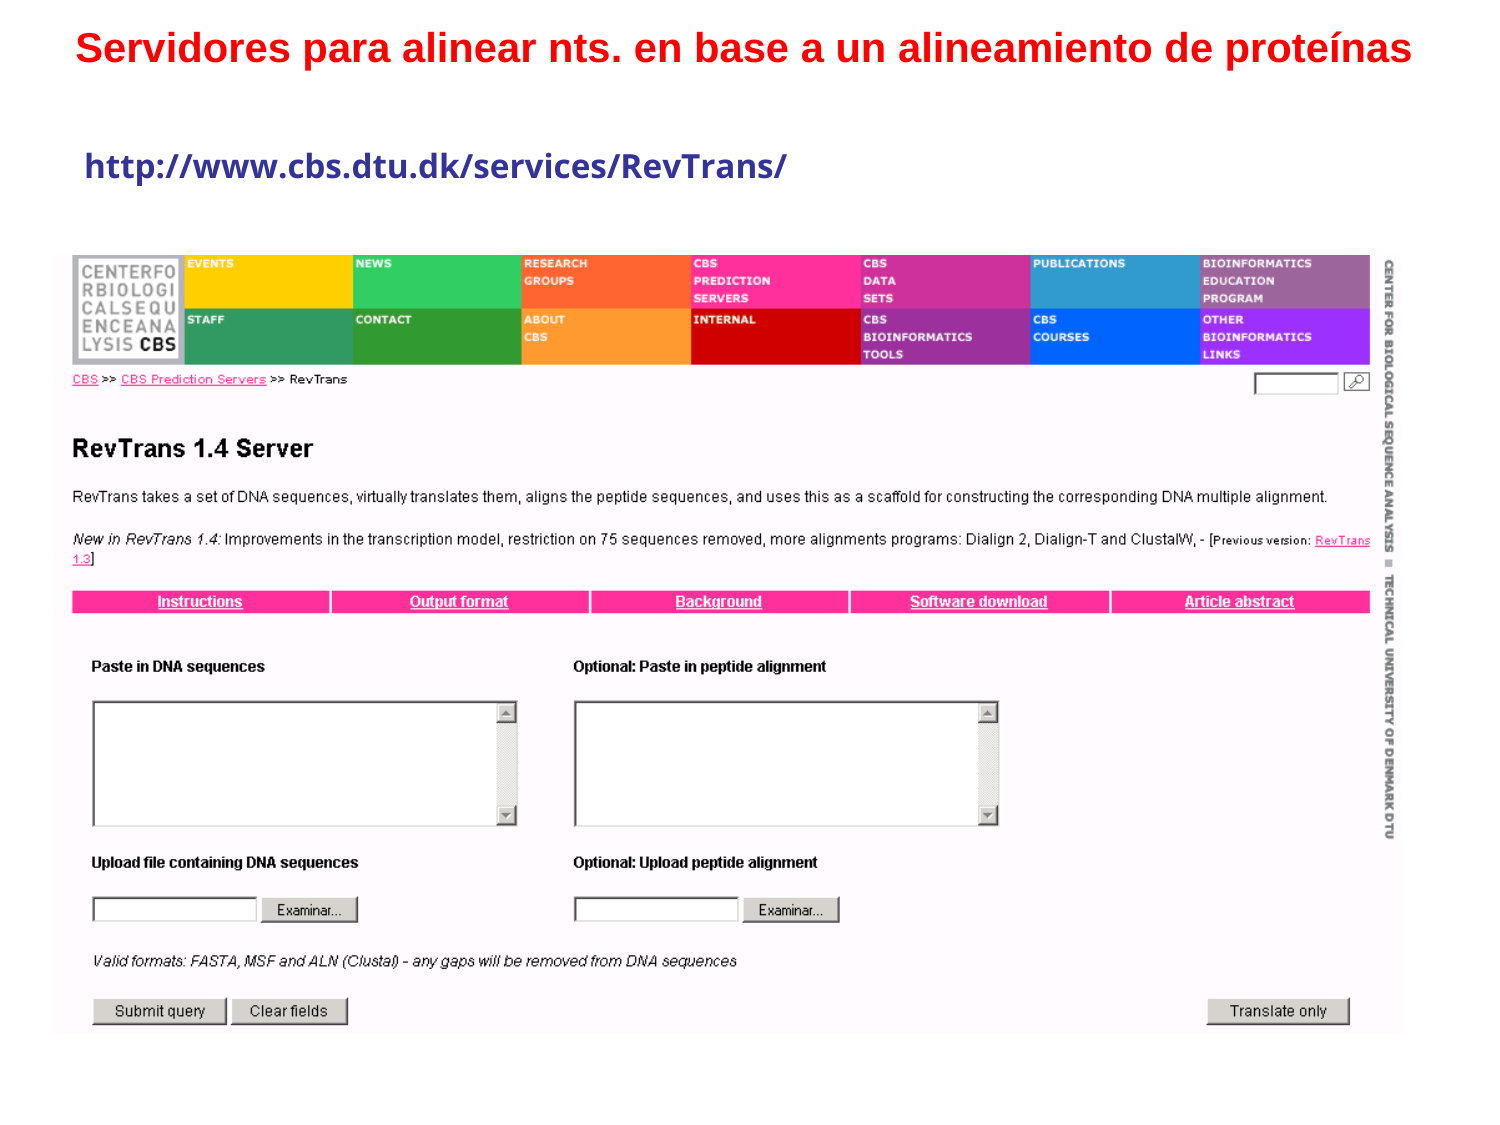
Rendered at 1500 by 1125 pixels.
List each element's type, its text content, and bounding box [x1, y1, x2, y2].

text_box Servidores para alinear nts. en base a un alineamiento de proteínas [60, 13, 1429, 79]
picture [55, 255, 1400, 1034]
text_box http://www.cbs.dtu.dk/services/RevTrans/ [69, 137, 804, 193]
